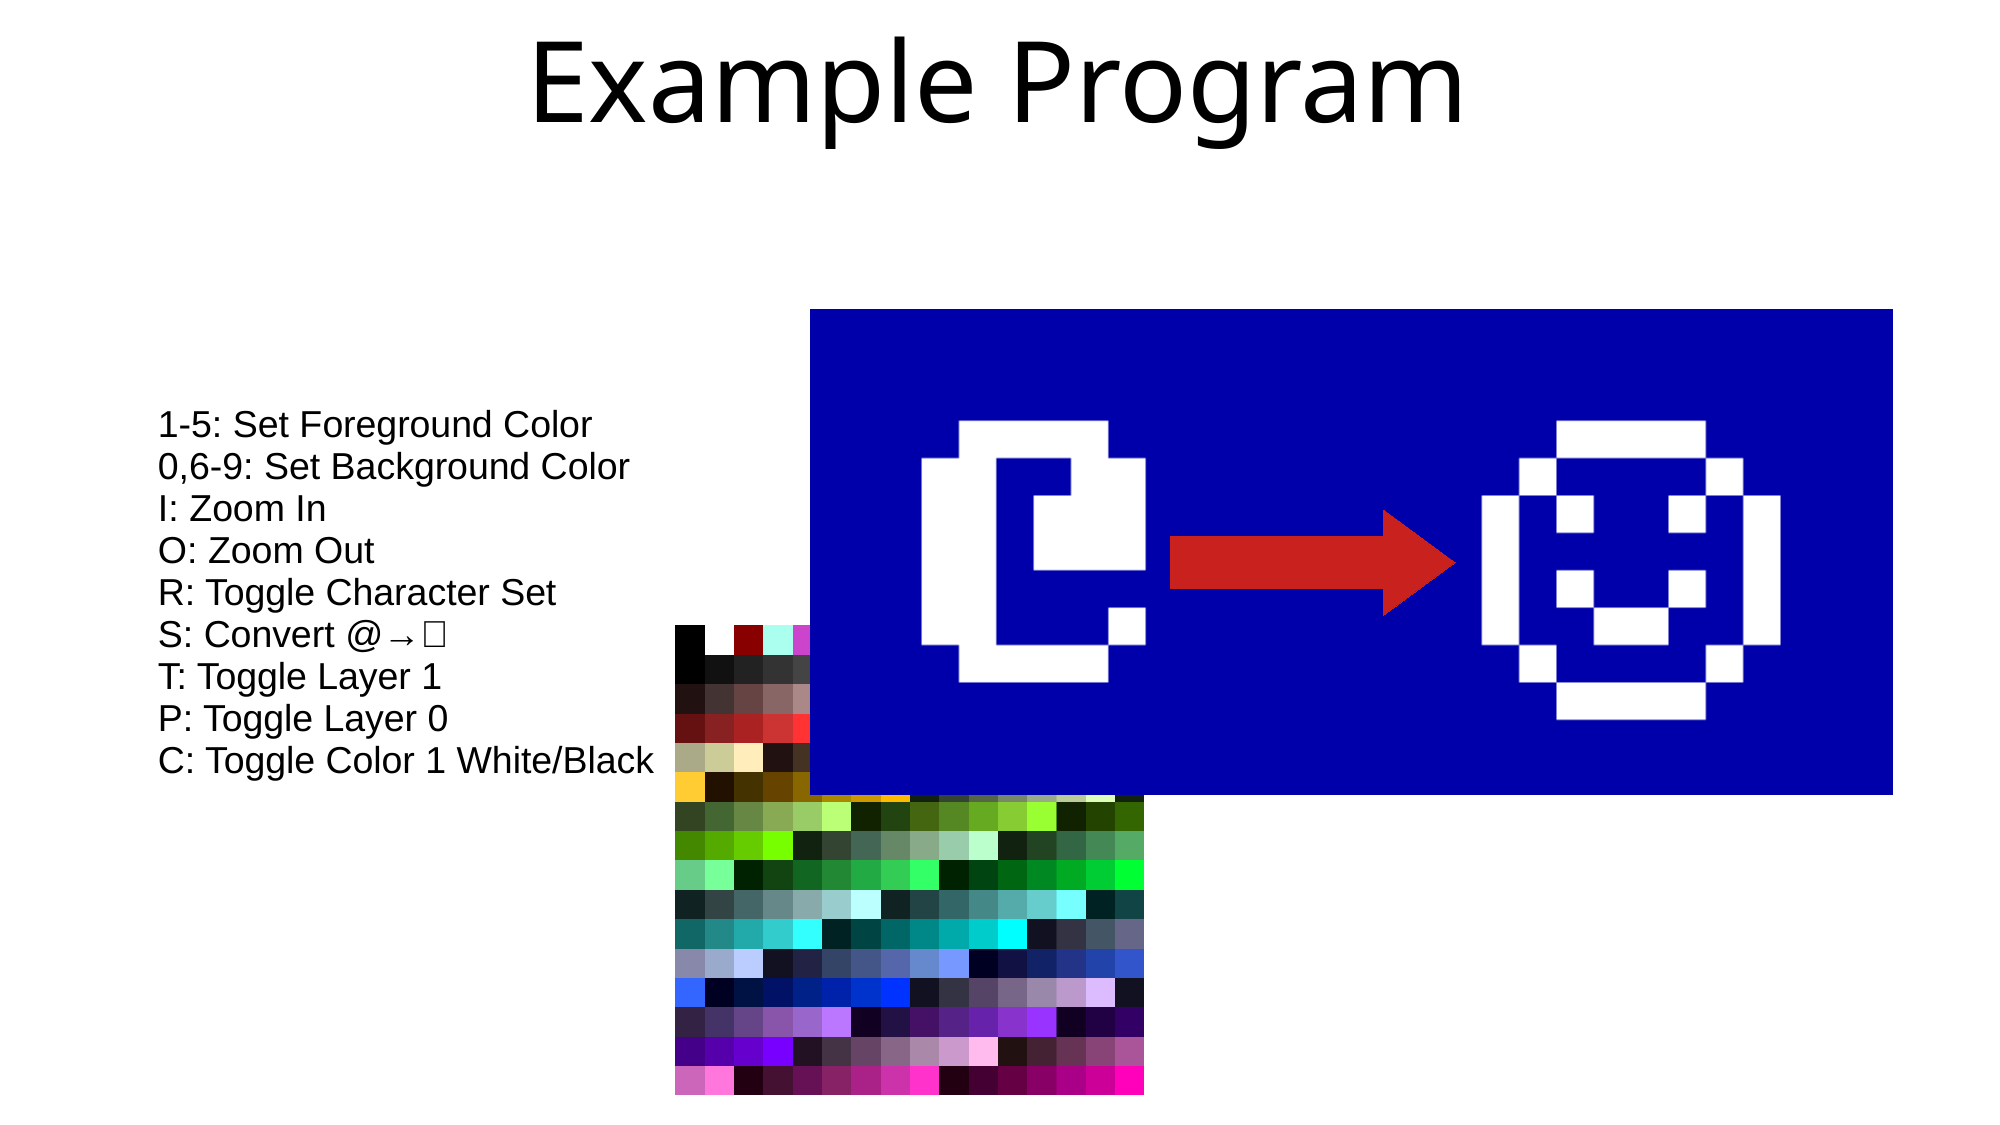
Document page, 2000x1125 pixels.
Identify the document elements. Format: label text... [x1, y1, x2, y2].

text_box 1-5: Set Foreground Color 0,6-9: Set Background Color I: Zoom In O: Zoom Out R: Toggle Character Set S: Convert @→🙂 T: Toggle Layer 1 P: Toggle Layer 0 C: Toggle Color 1 White/Black [143, 396, 670, 789]
text_box [1170, 510, 1456, 616]
title Example Program [135, 7, 1861, 165]
picture [675, 309, 1893, 1095]
